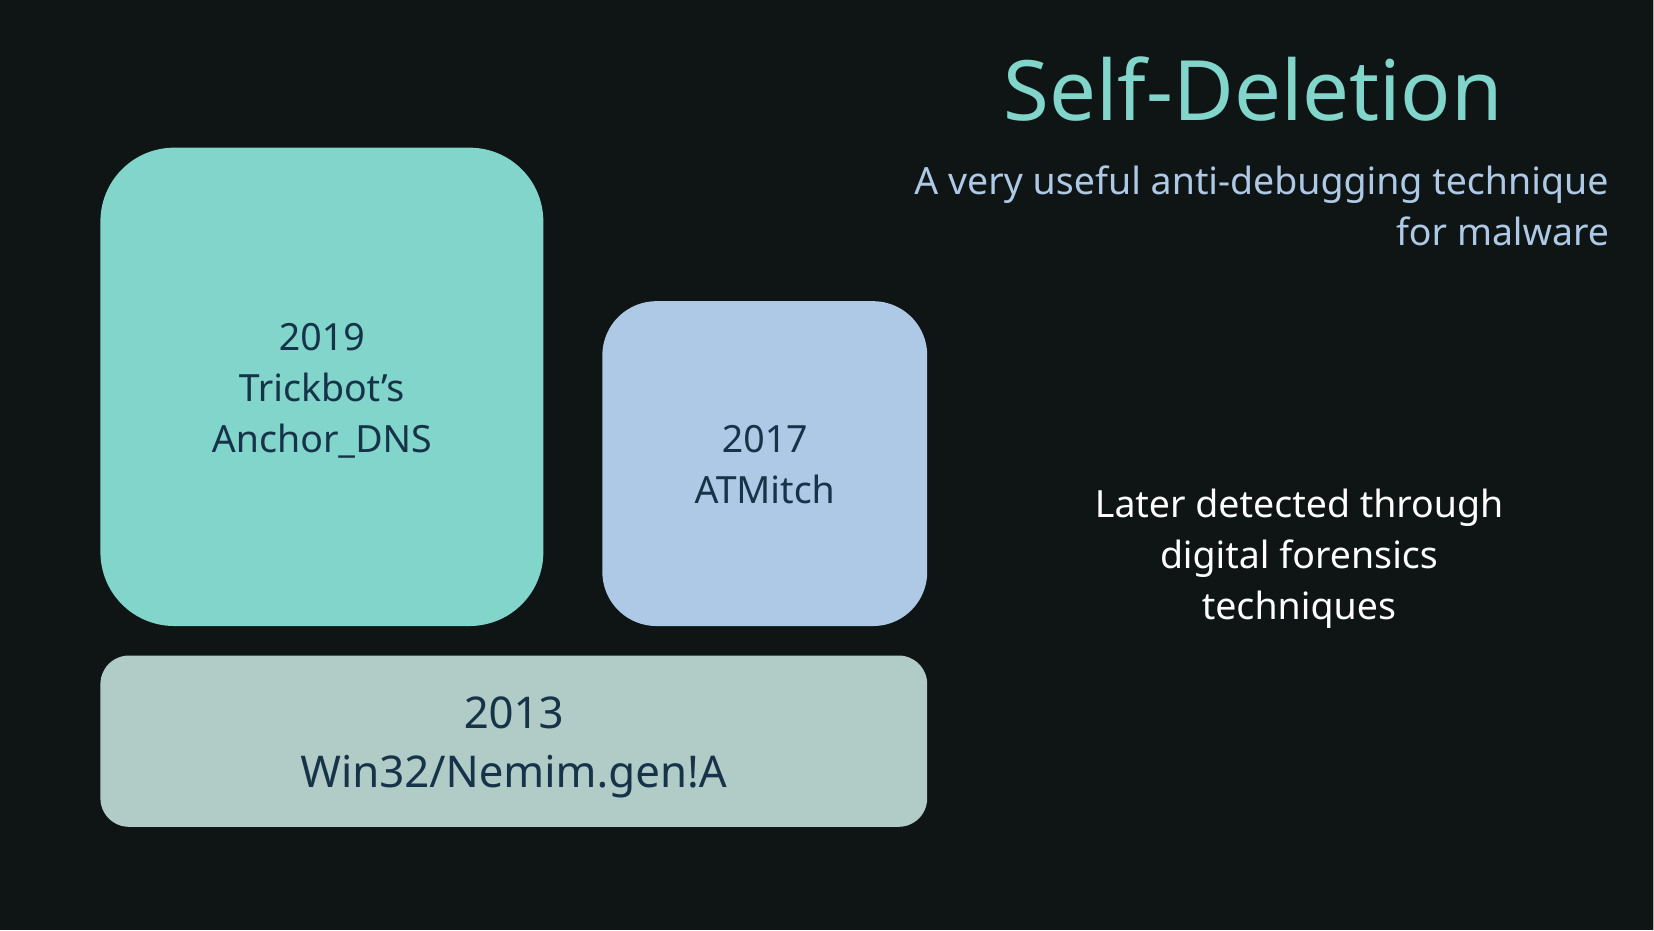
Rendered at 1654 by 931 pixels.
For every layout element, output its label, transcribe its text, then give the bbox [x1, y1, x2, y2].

text_box 2017 ATMitch [602, 301, 928, 627]
text_box 2013 Win32/Nemim.gen!A [100, 655, 928, 827]
text_box Later detected through digital forensics techniques [1062, 470, 1536, 621]
text_box 2019 Trickbot’s Anchor_DNS [100, 147, 544, 627]
title Self-Deletion [1003, 28, 1625, 146]
text_box A very useful anti-debugging technique for malware [856, 146, 1625, 252]
